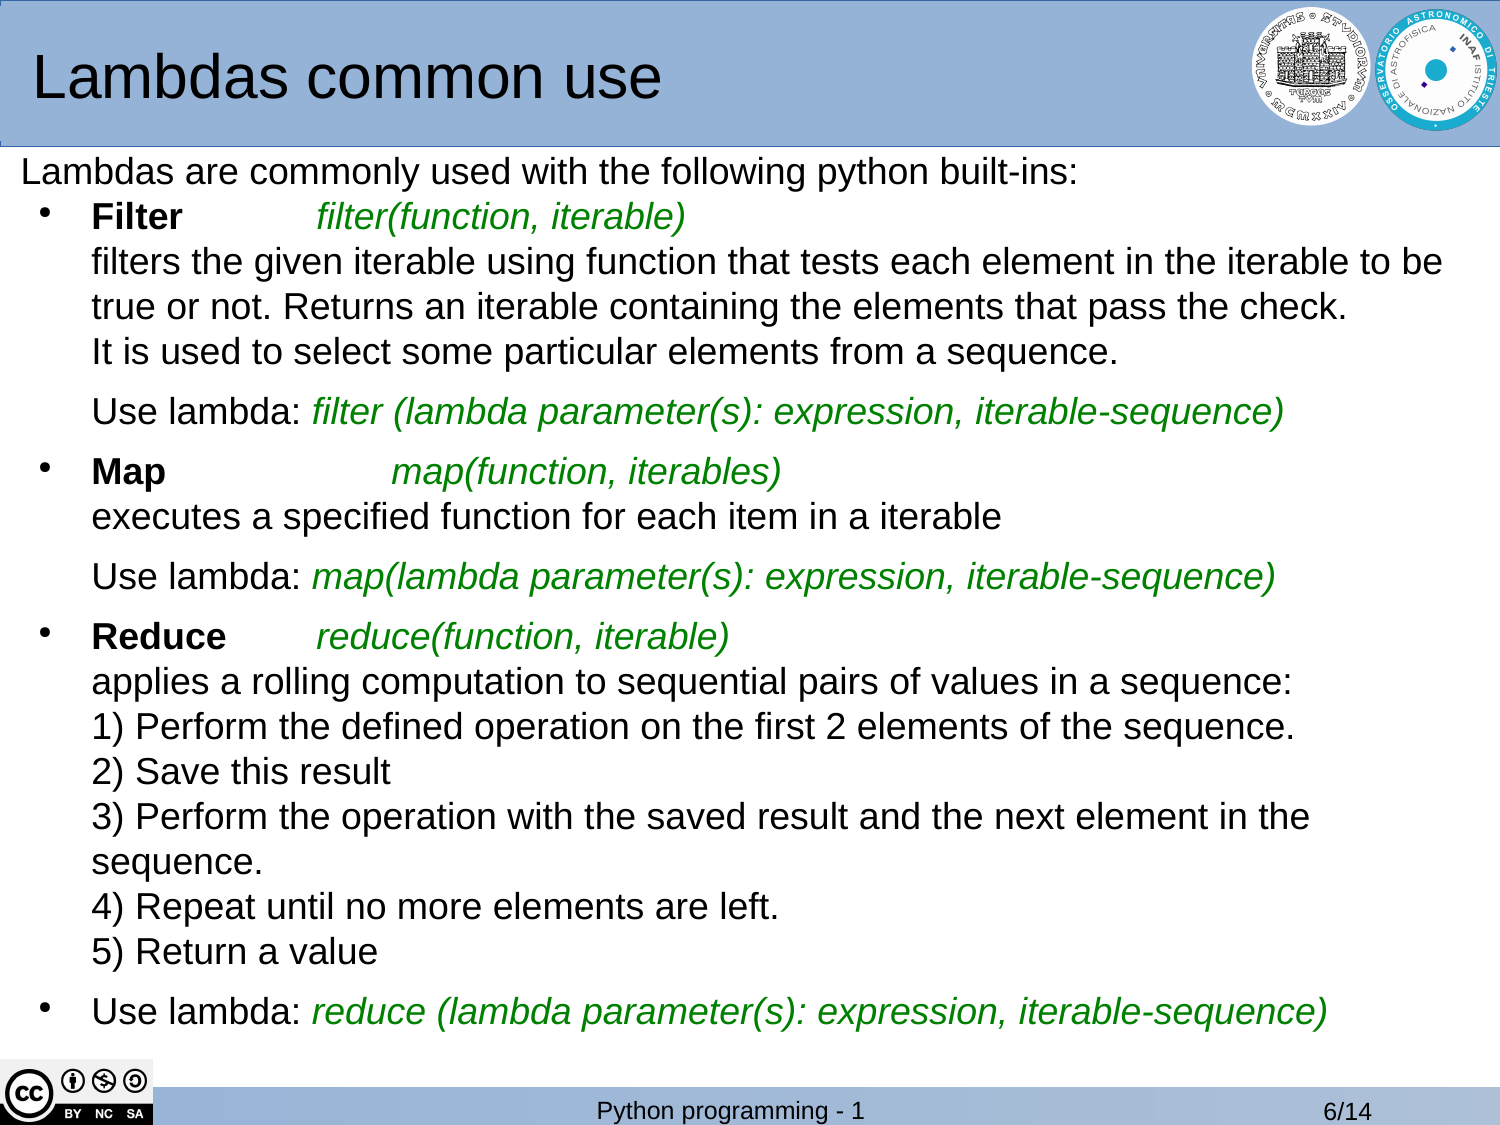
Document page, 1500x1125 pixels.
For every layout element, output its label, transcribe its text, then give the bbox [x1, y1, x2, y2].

picture [1252, 0, 1500, 138]
text_box Lambdas common use [0, 5, 1243, 141]
list Lambdas are commonly used with the following python built-ins: Filter filter(function, iterable) filters the given iterable using function that tests each element in the iterable to be true or not. Returns an iterable containing the elements that pass the check. It is used to select some particular elements from a sequence. Use lambda: filter (lambda parameter(s): expression, iterable-sequence) Map map(function, iterables) executes a specified function for each item in a iterable Use lambda: map(lambda parameter(s): expression, iterable-sequence) Reduce reduce(function, iterable) applies a rolling computation to sequential pairs of values in a sequence: 1) Perform the defined operation on the first 2 elements of the sequence. 2) Save this result 3) Perform the operation with the saved result and the next element in the sequence. 4) Repeat until no more elements are left. 5) Return a value Use lambda: reduce (lambda parameter(s): expression, iterable-sequence) [5, 138, 1500, 1075]
picture [0, 1059, 153, 1125]
